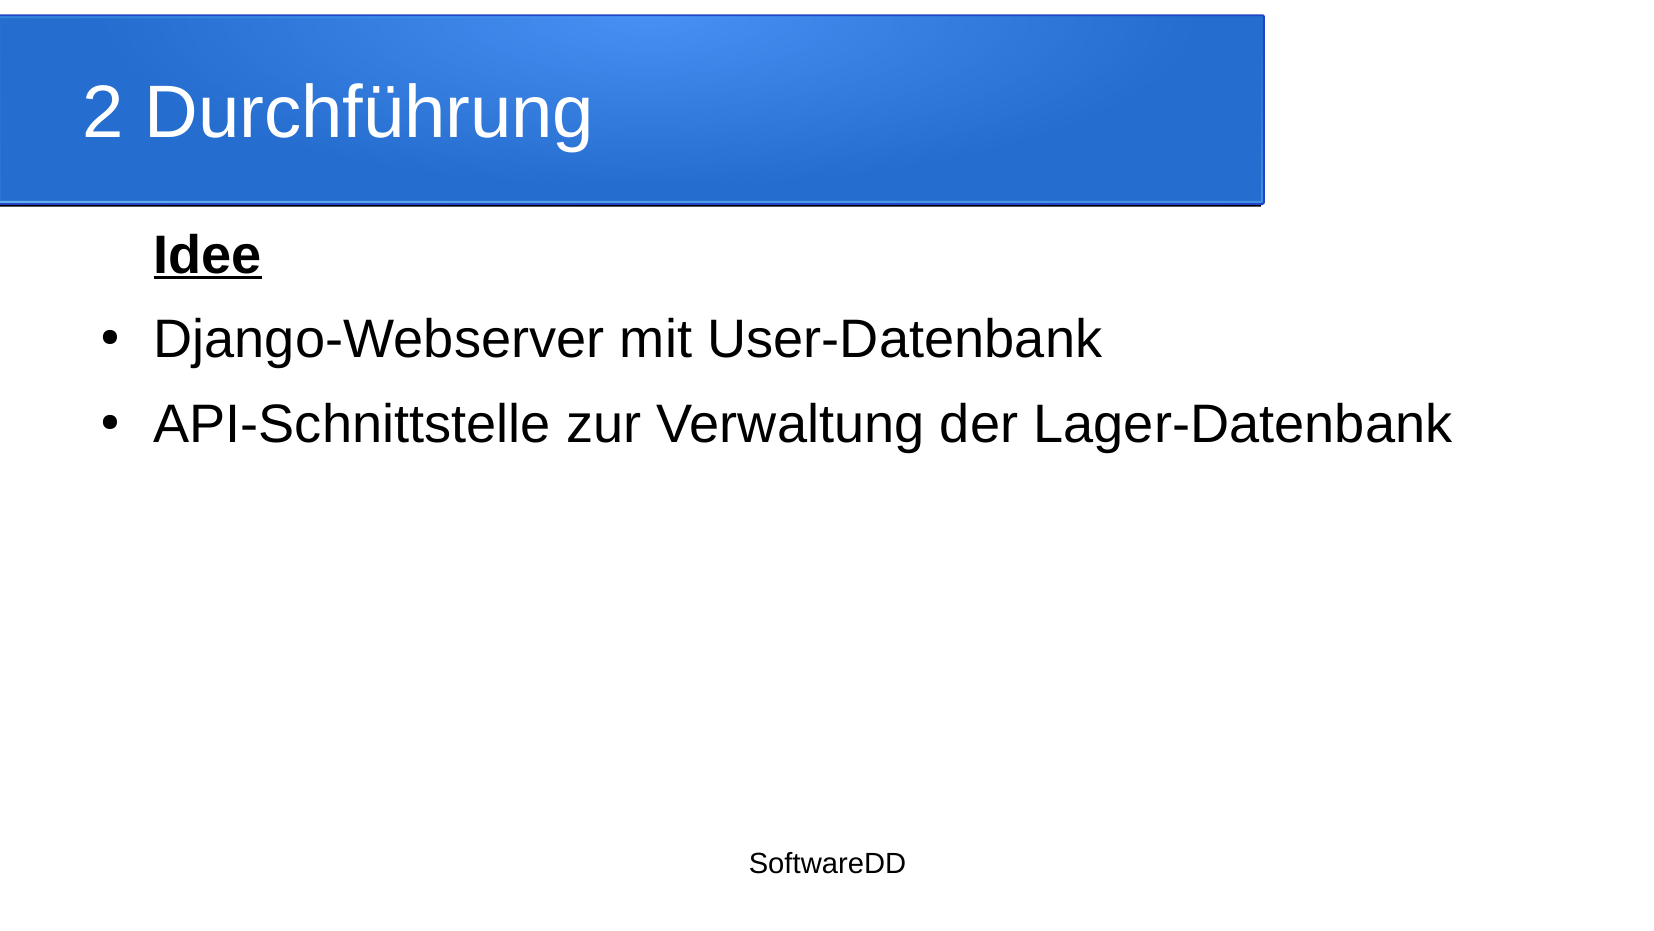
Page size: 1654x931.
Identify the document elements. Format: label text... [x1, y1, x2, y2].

list Idee Django-Webserver mit User-Datenbank API-Schnittstelle zur Verwaltung der Lager-Datenbank [82, 224, 1571, 764]
title 2 Durchführung [82, 35, 1235, 189]
